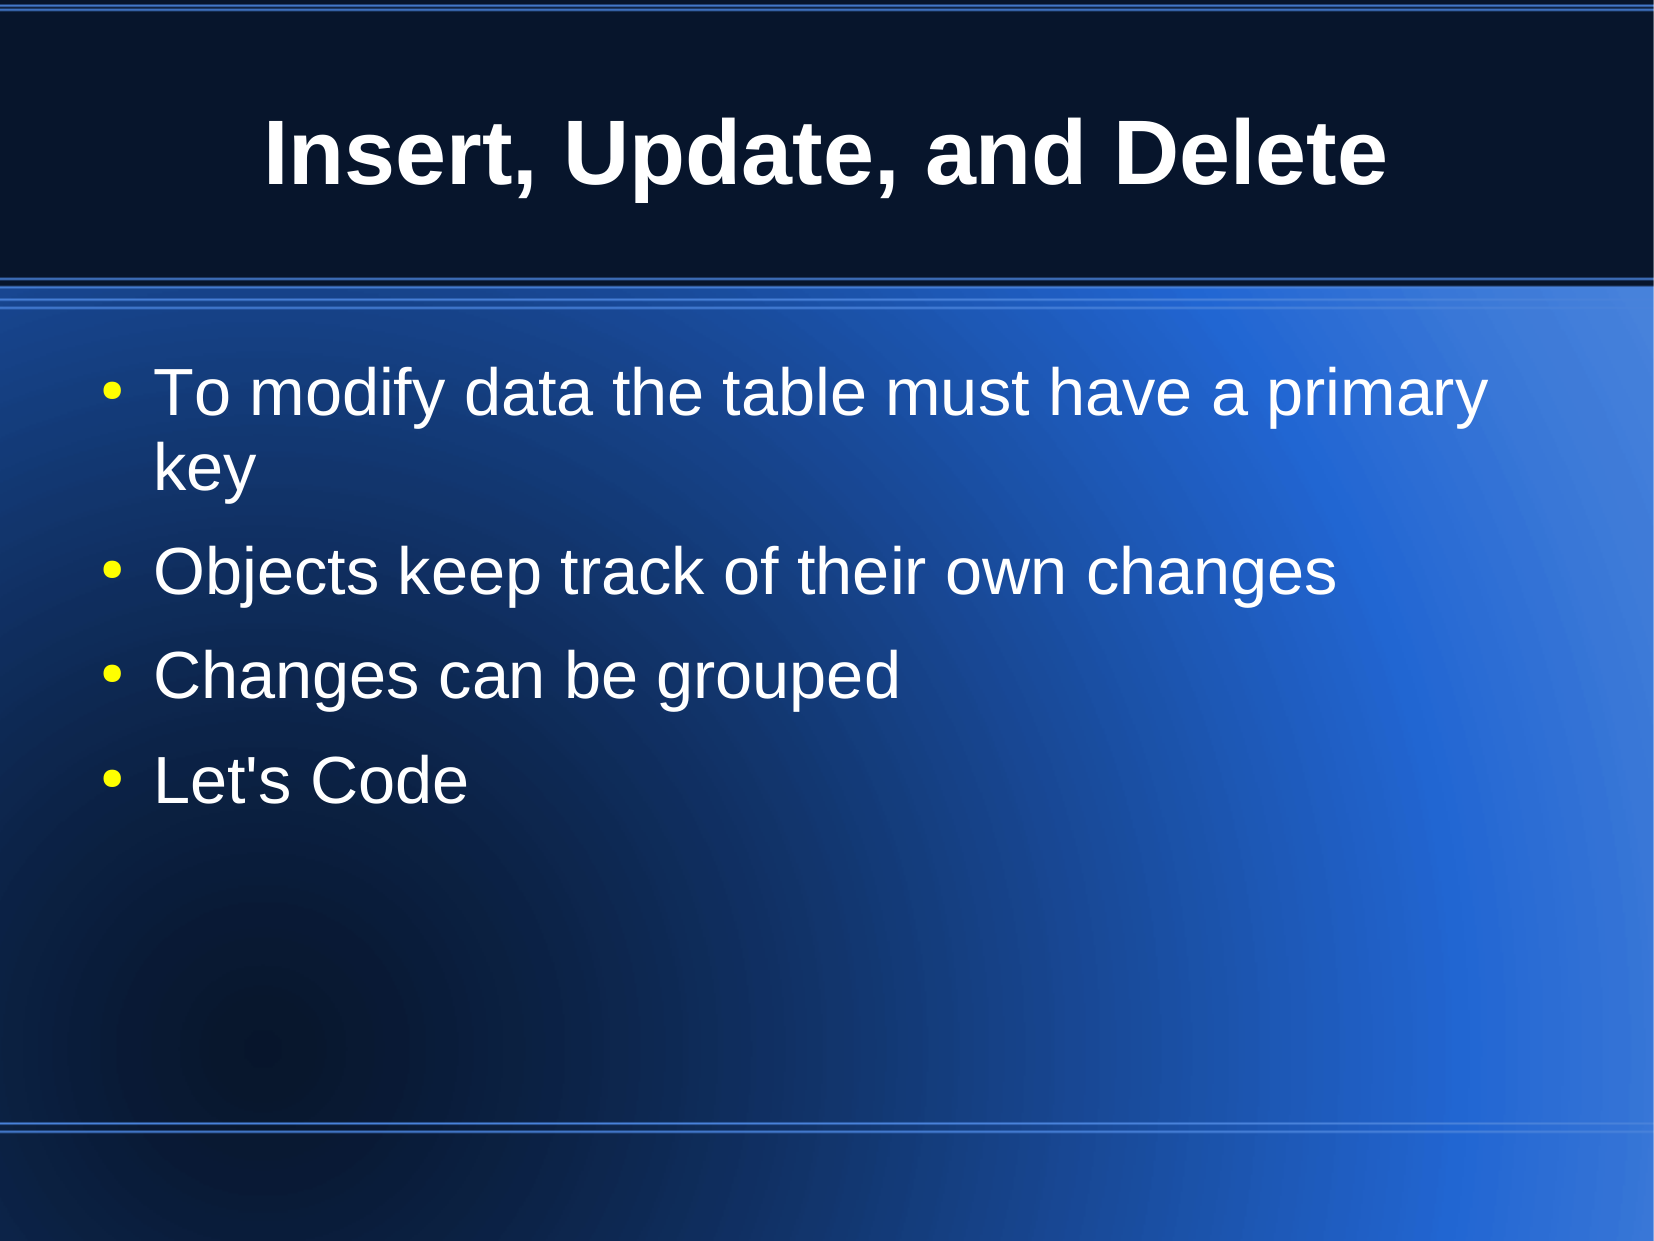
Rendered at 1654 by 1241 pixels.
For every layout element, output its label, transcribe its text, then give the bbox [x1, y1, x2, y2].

title Insert, Update, and Delete [82, 49, 1571, 257]
picture [0, 0, 1654, 1241]
list To modify data the table must have a primary key Objects keep track of their own changes Changes can be grouped Let's Code [82, 355, 1571, 1058]
